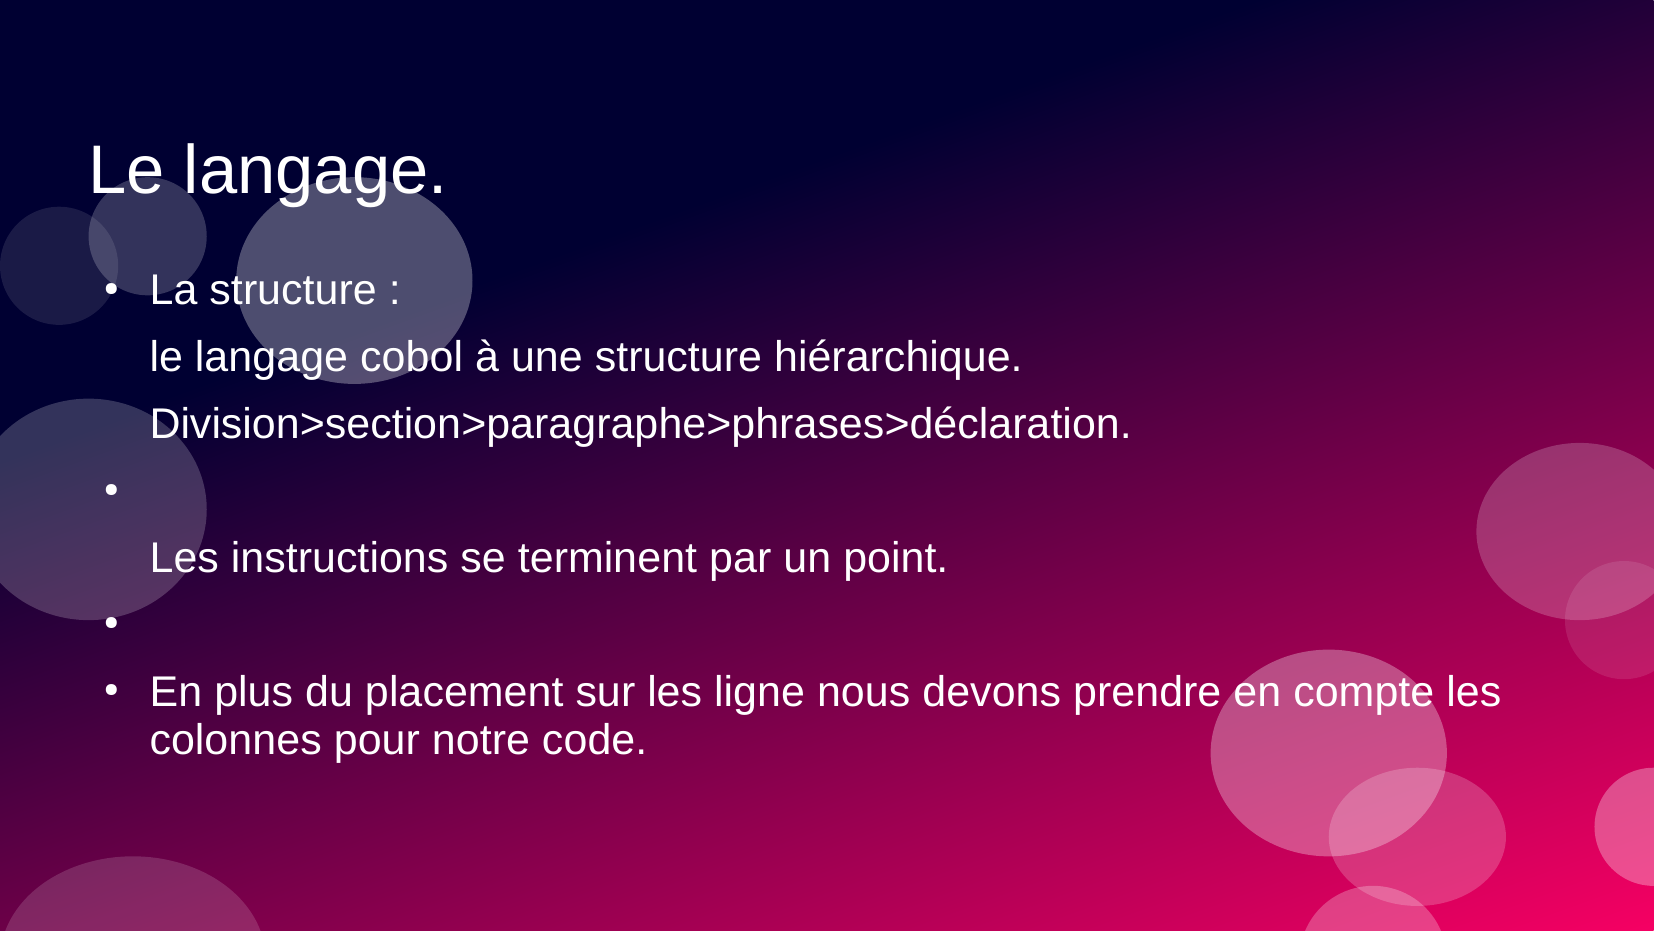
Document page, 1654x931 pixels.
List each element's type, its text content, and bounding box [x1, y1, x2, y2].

title Le langage. [88, 88, 1565, 251]
list La structure : le langage cobol à une structure hiérarchique. Division>section>paragraphe>phrases>déclaration. Les instructions se terminent par un point. En plus du placement sur les ligne nous devons prendre en compte les colonnes pour notre code. [88, 265, 1565, 768]
